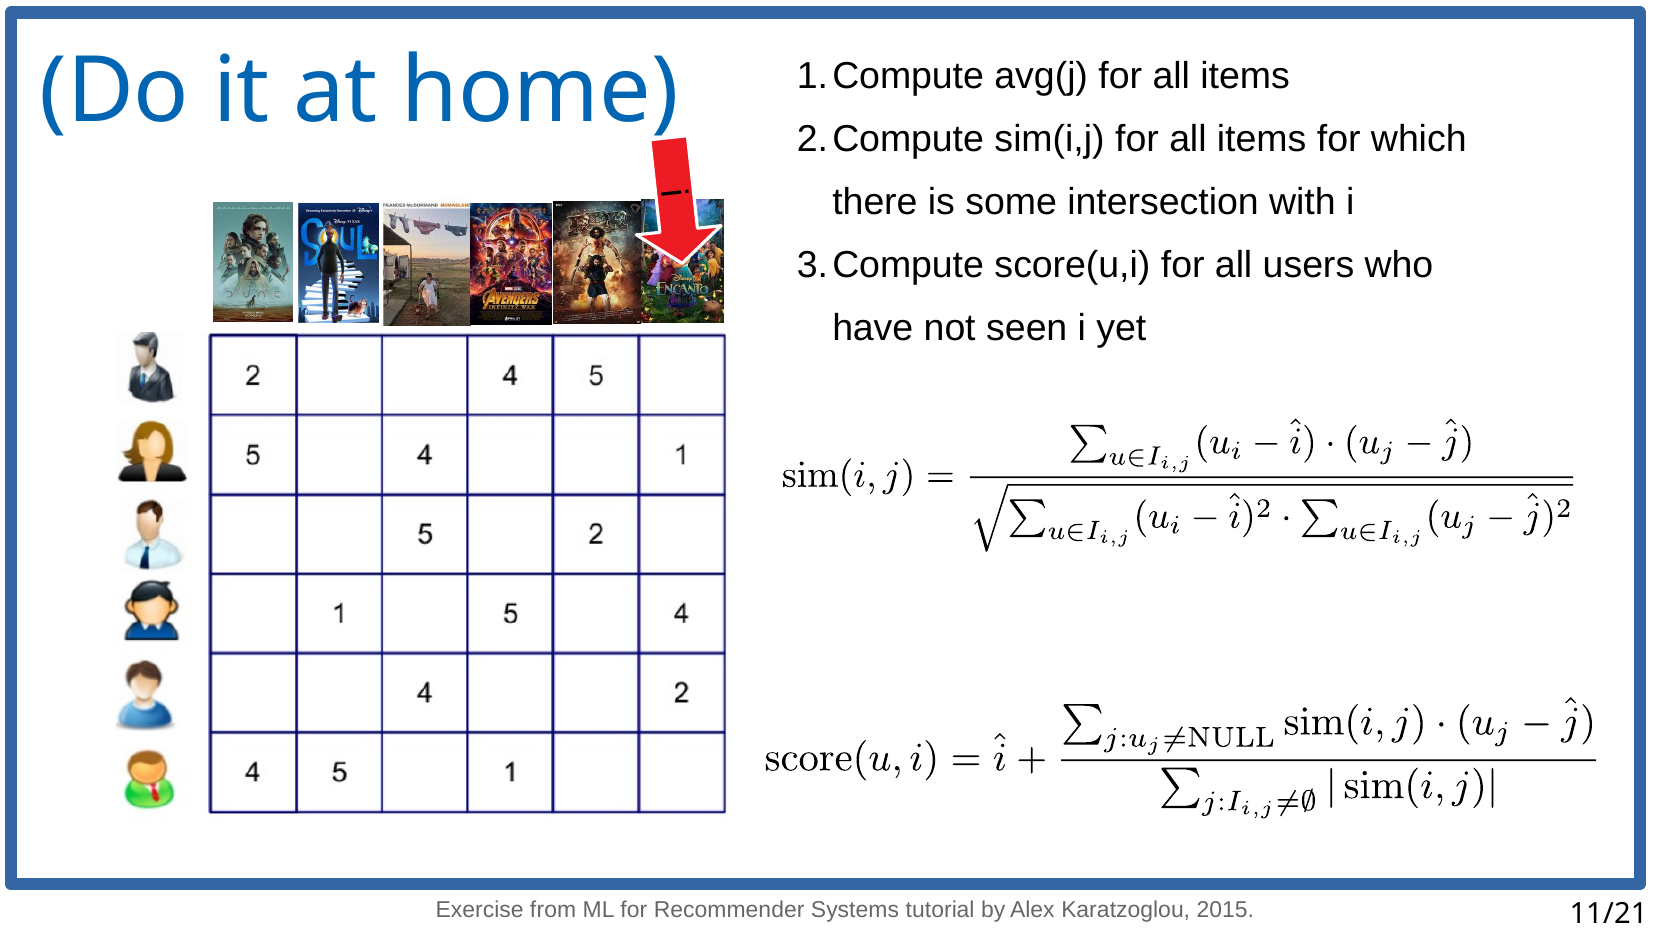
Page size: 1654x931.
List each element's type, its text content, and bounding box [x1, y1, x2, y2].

text_box [764, 697, 1597, 819]
picture [115, 332, 734, 822]
title (Do it at home) [1, 1, 718, 170]
text_box Exercise from ML for Recommender Systems tutorial by Alex Karatzoglou, 2015. [113, 890, 1577, 930]
text_box i [636, 135, 722, 264]
picture [296, 197, 552, 326]
text_box Compute avg(j) for all items Compute sim(i,j) for all items for which there is some intersection with i Compute score(u,i) for all users who have not seen i yet [782, 26, 1492, 418]
picture [213, 202, 293, 322]
title (Do it at home) [17, 19, 718, 170]
picture [553, 199, 724, 324]
text_box [781, 418, 1574, 552]
